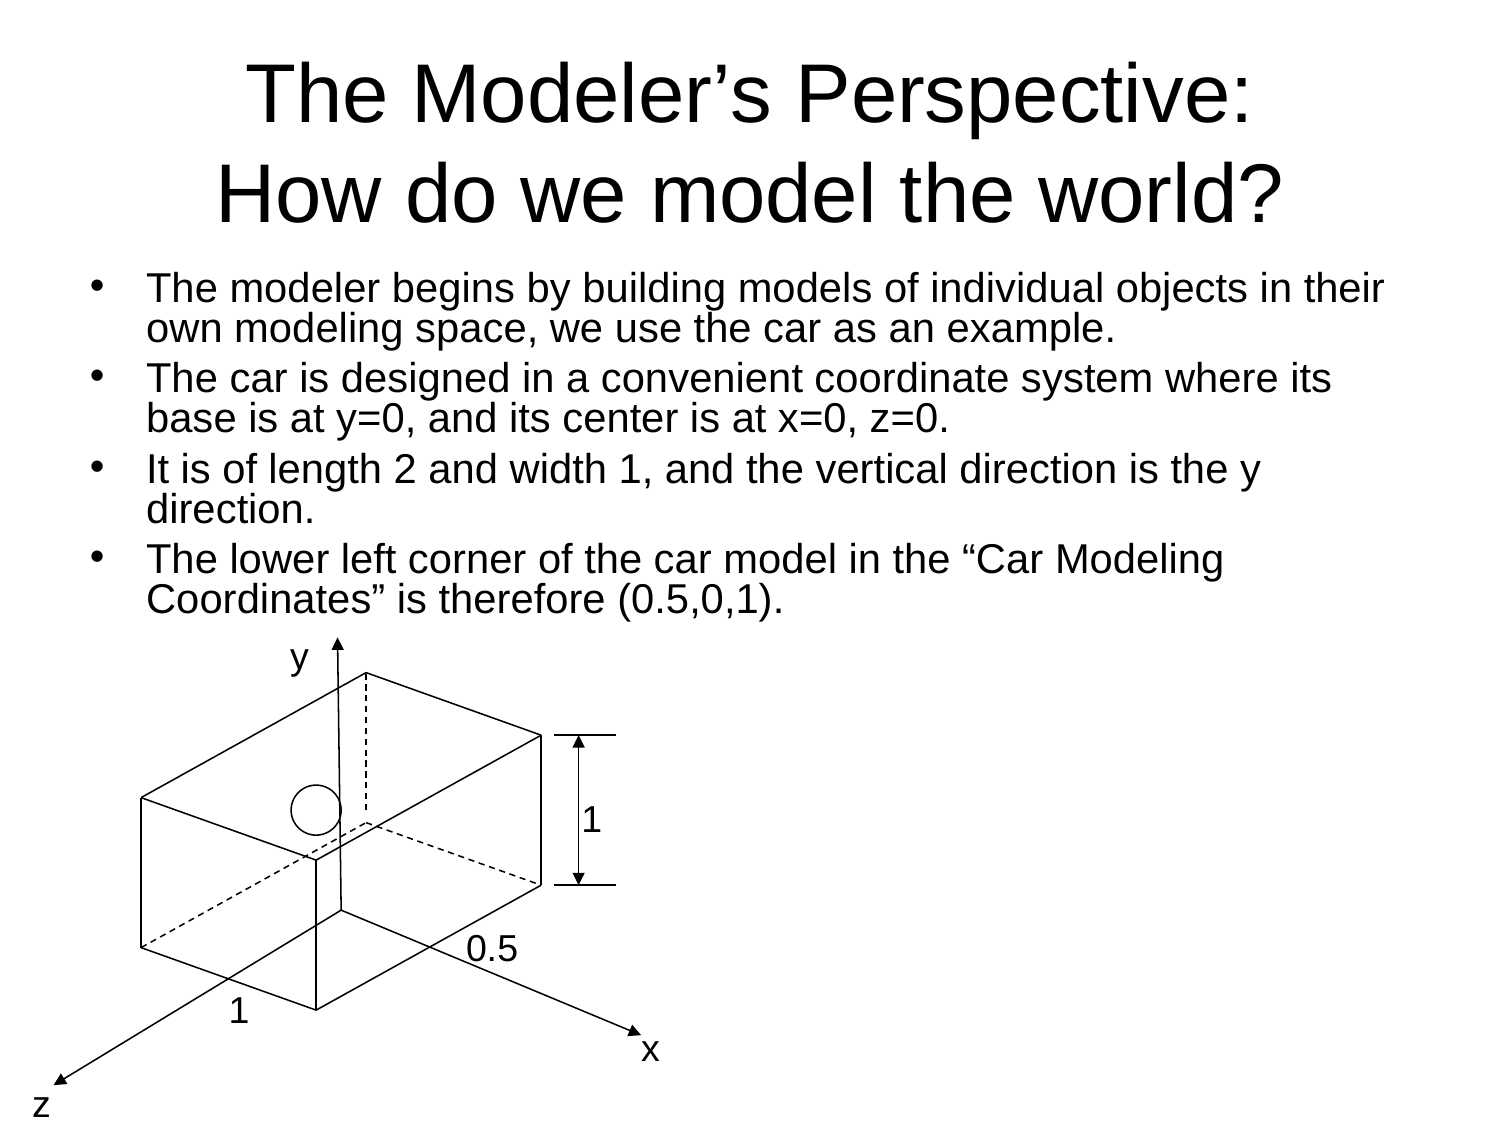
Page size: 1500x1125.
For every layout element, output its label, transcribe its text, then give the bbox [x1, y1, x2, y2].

text_box 1 [566, 787, 617, 848]
title The Modeler’s Perspective: How do we model the world? [75, 31, 1426, 247]
text_box 0.5 [451, 916, 534, 977]
text_box 1 [213, 978, 265, 1040]
text_box x [626, 1016, 675, 1077]
list The modeler begins by building models of individual objects in their own modeling space, we use the car as an example. The car is designed in a convenient coordinate system where its base is at y=0, and its center is at x=0, z=0. It is of length 2 and width 1, and the vertical direction is the y direction. The lower left corner of the car model in the “Car Modeling Coordinates” is therefore (0.5,0,1). [75, 262, 1426, 676]
text_box y [275, 624, 324, 686]
text_box z [17, 1072, 66, 1125]
